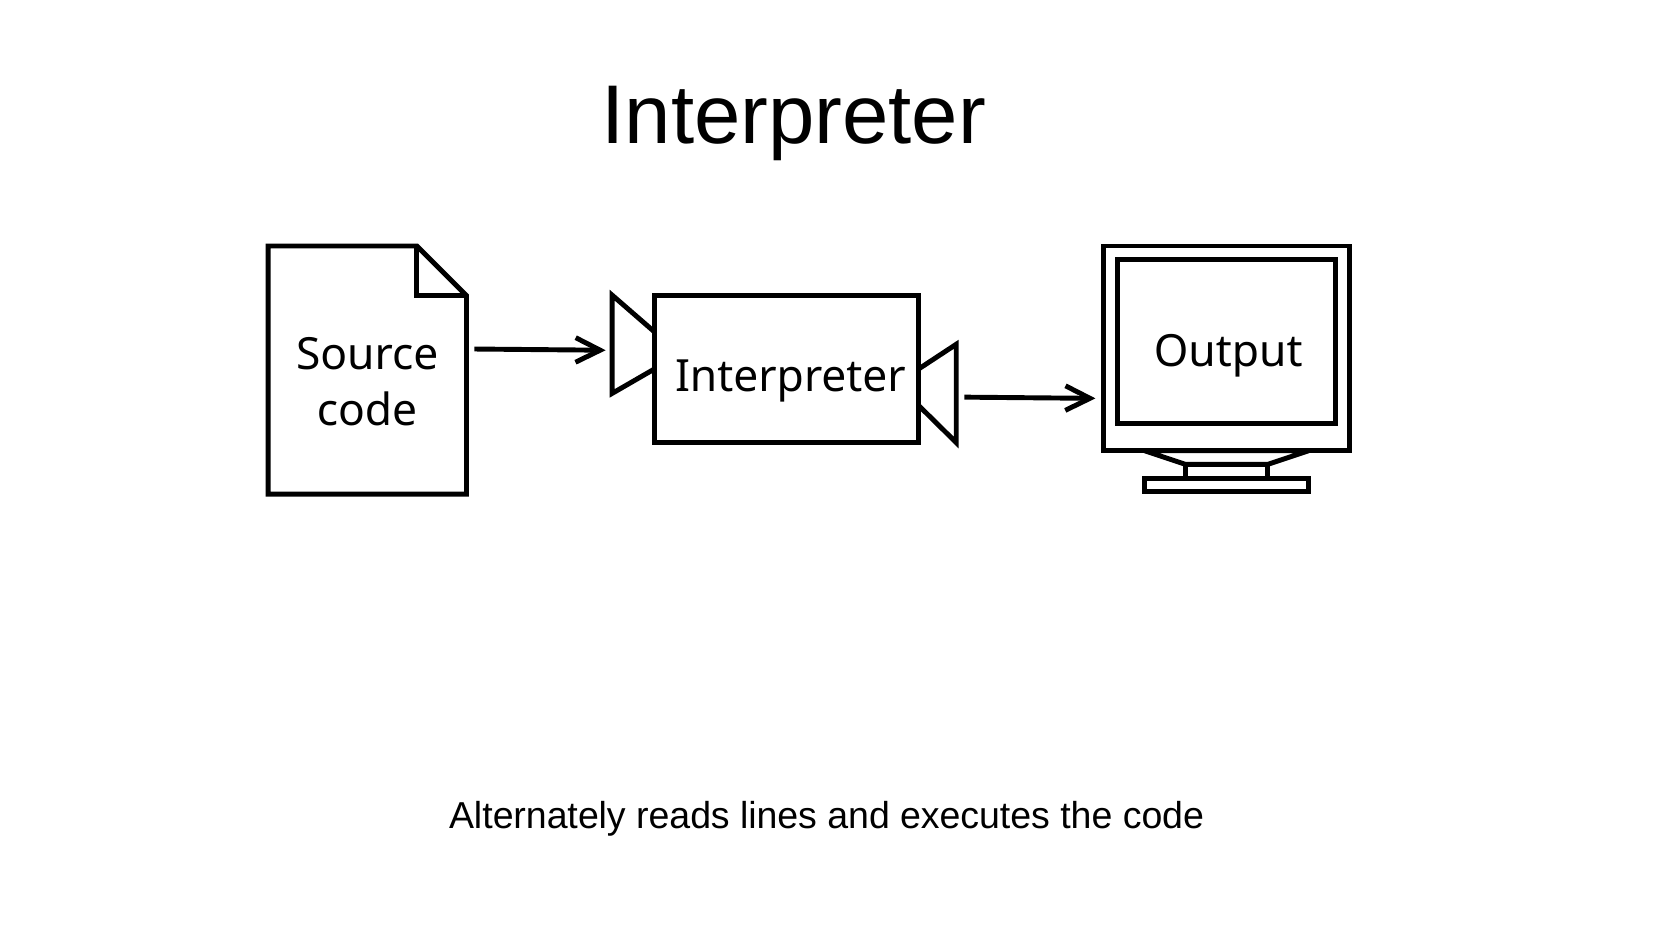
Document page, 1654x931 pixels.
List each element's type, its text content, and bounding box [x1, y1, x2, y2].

text_box Alternately reads lines and executes the code [434, 787, 1220, 845]
title Interpreter [82, 37, 1571, 193]
picture [262, 225, 1353, 511]
